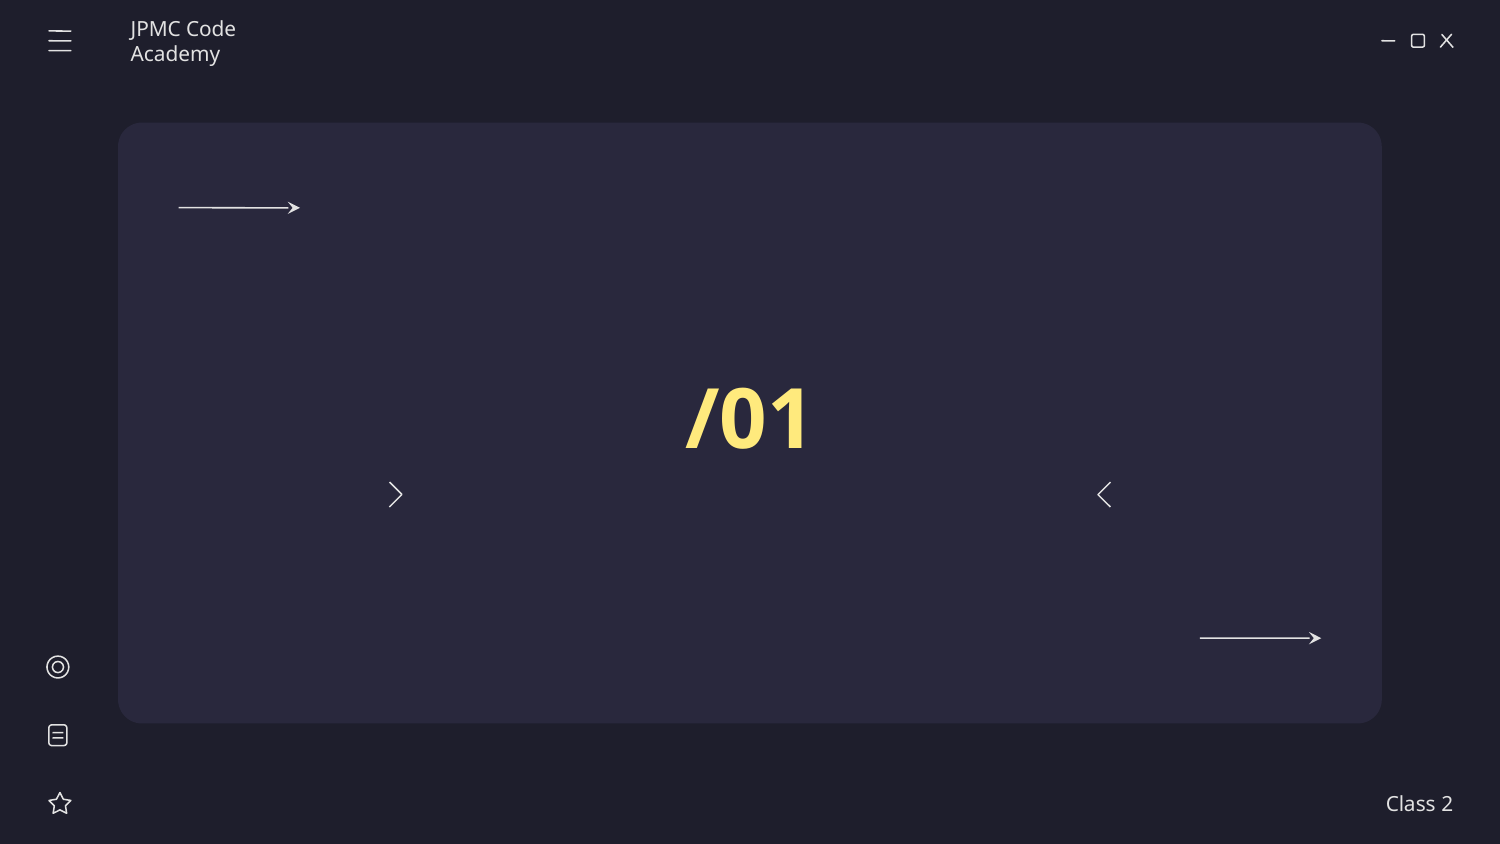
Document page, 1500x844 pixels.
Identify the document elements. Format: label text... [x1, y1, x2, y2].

title /01 [294, 308, 1206, 522]
subtitle JPMC Code Academy [130, 18, 306, 64]
subtitle Class 2 [1278, 780, 1453, 826]
